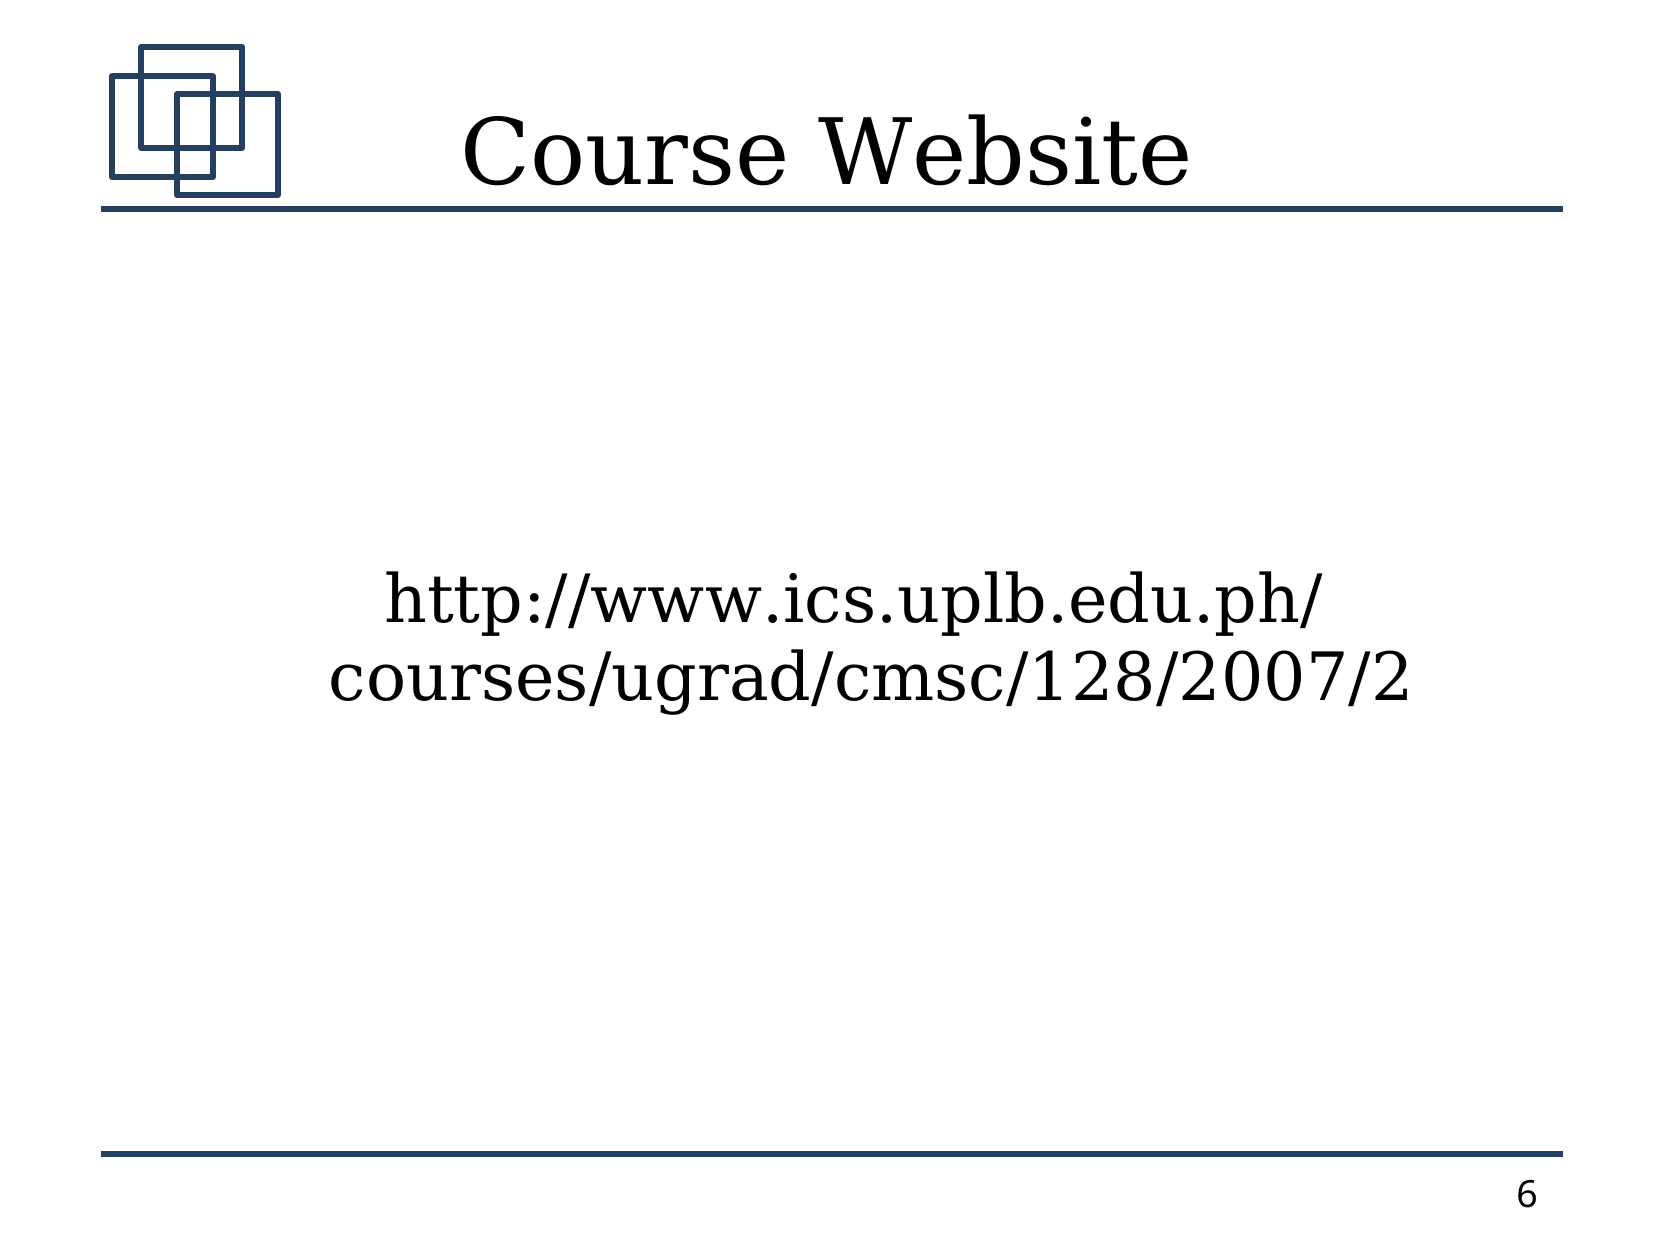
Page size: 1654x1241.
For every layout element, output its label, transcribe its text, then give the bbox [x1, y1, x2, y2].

title Course Website [82, 49, 1571, 257]
subtitle http://www.ics.uplb.edu.ph/ courses/ugrad/cmsc/128/2007/2 [140, 277, 1568, 1077]
